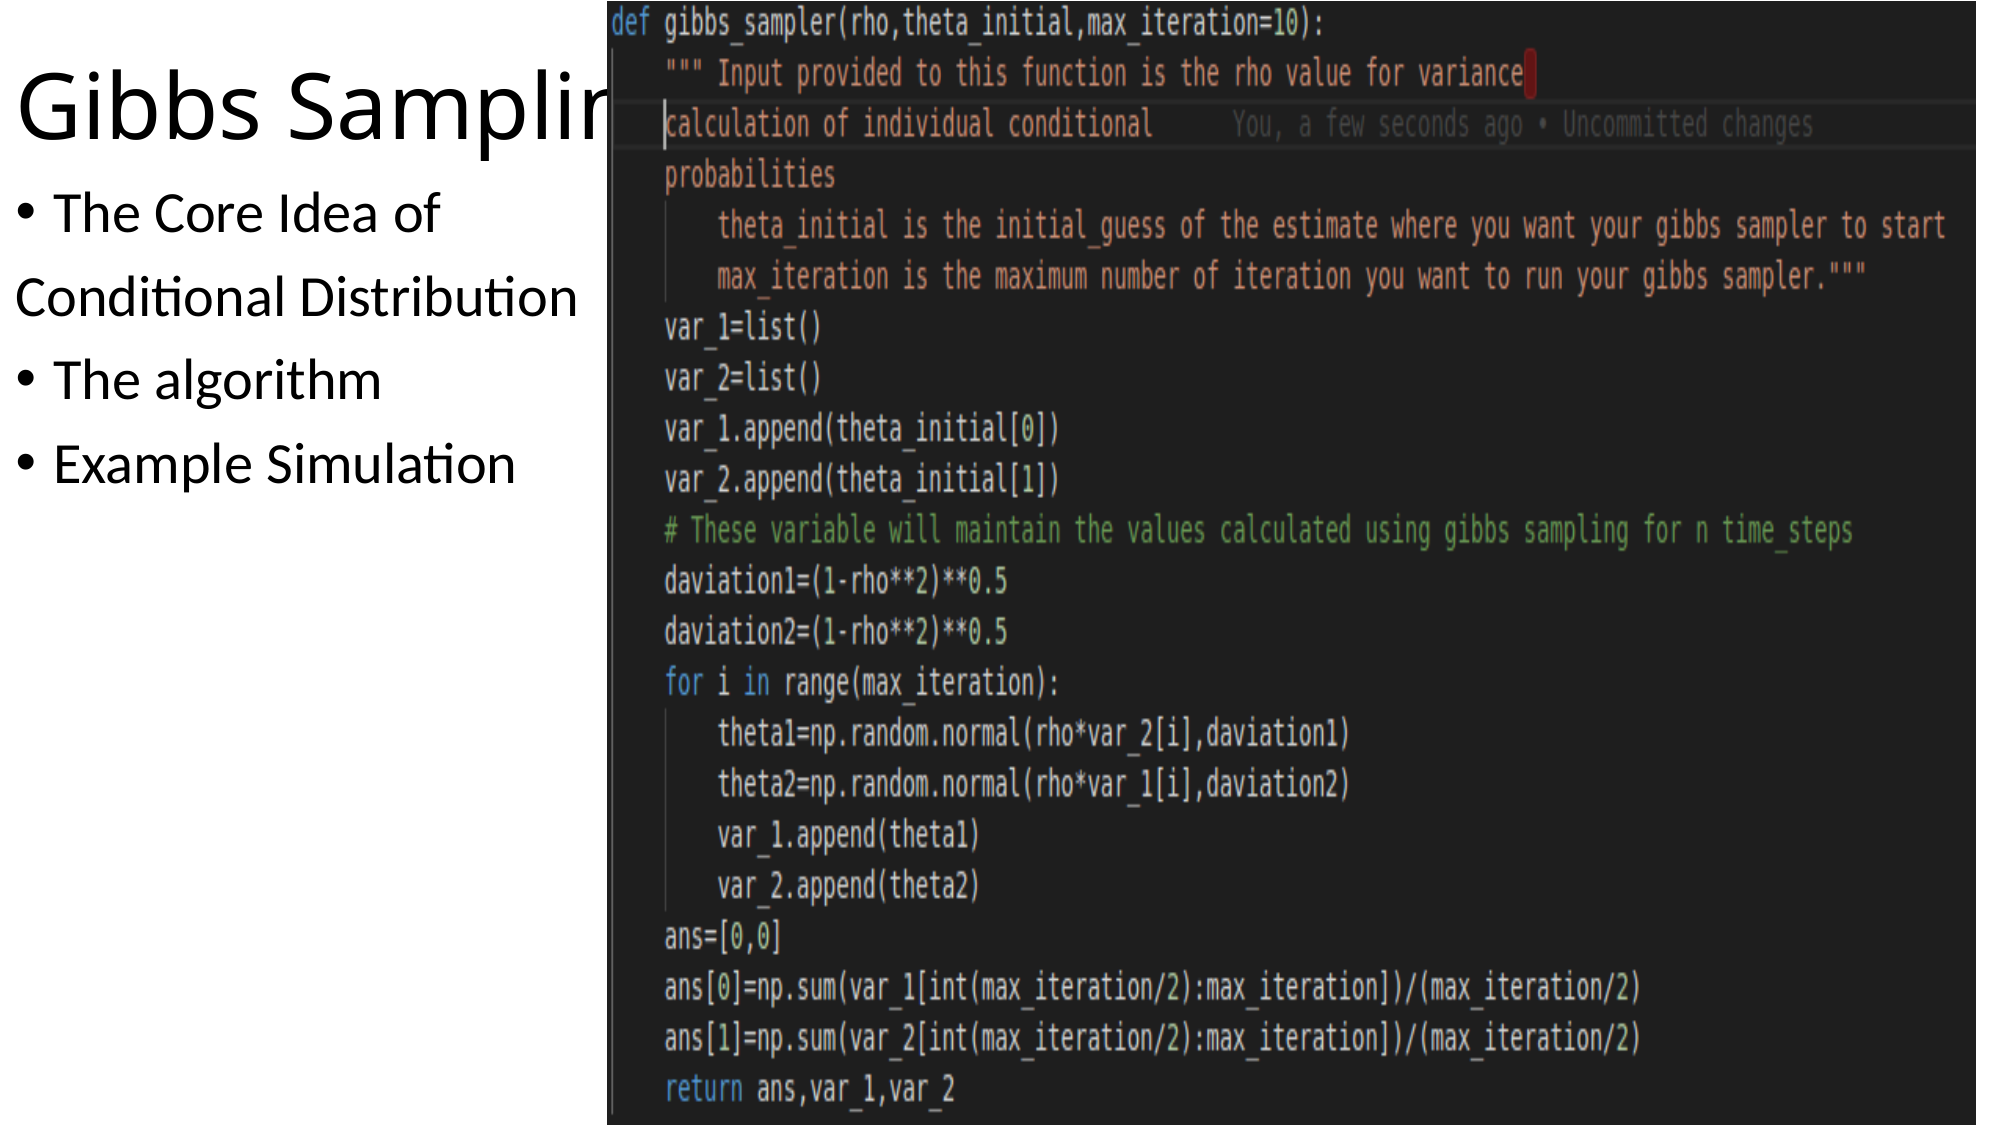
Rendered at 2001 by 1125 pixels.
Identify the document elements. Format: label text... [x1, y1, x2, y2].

list The Core Idea of Conditional Distribution The algorithm Example Simulation [0, 174, 607, 889]
title Gibbs Sampling: [0, 0, 1726, 174]
picture [607, 1, 1976, 1125]
